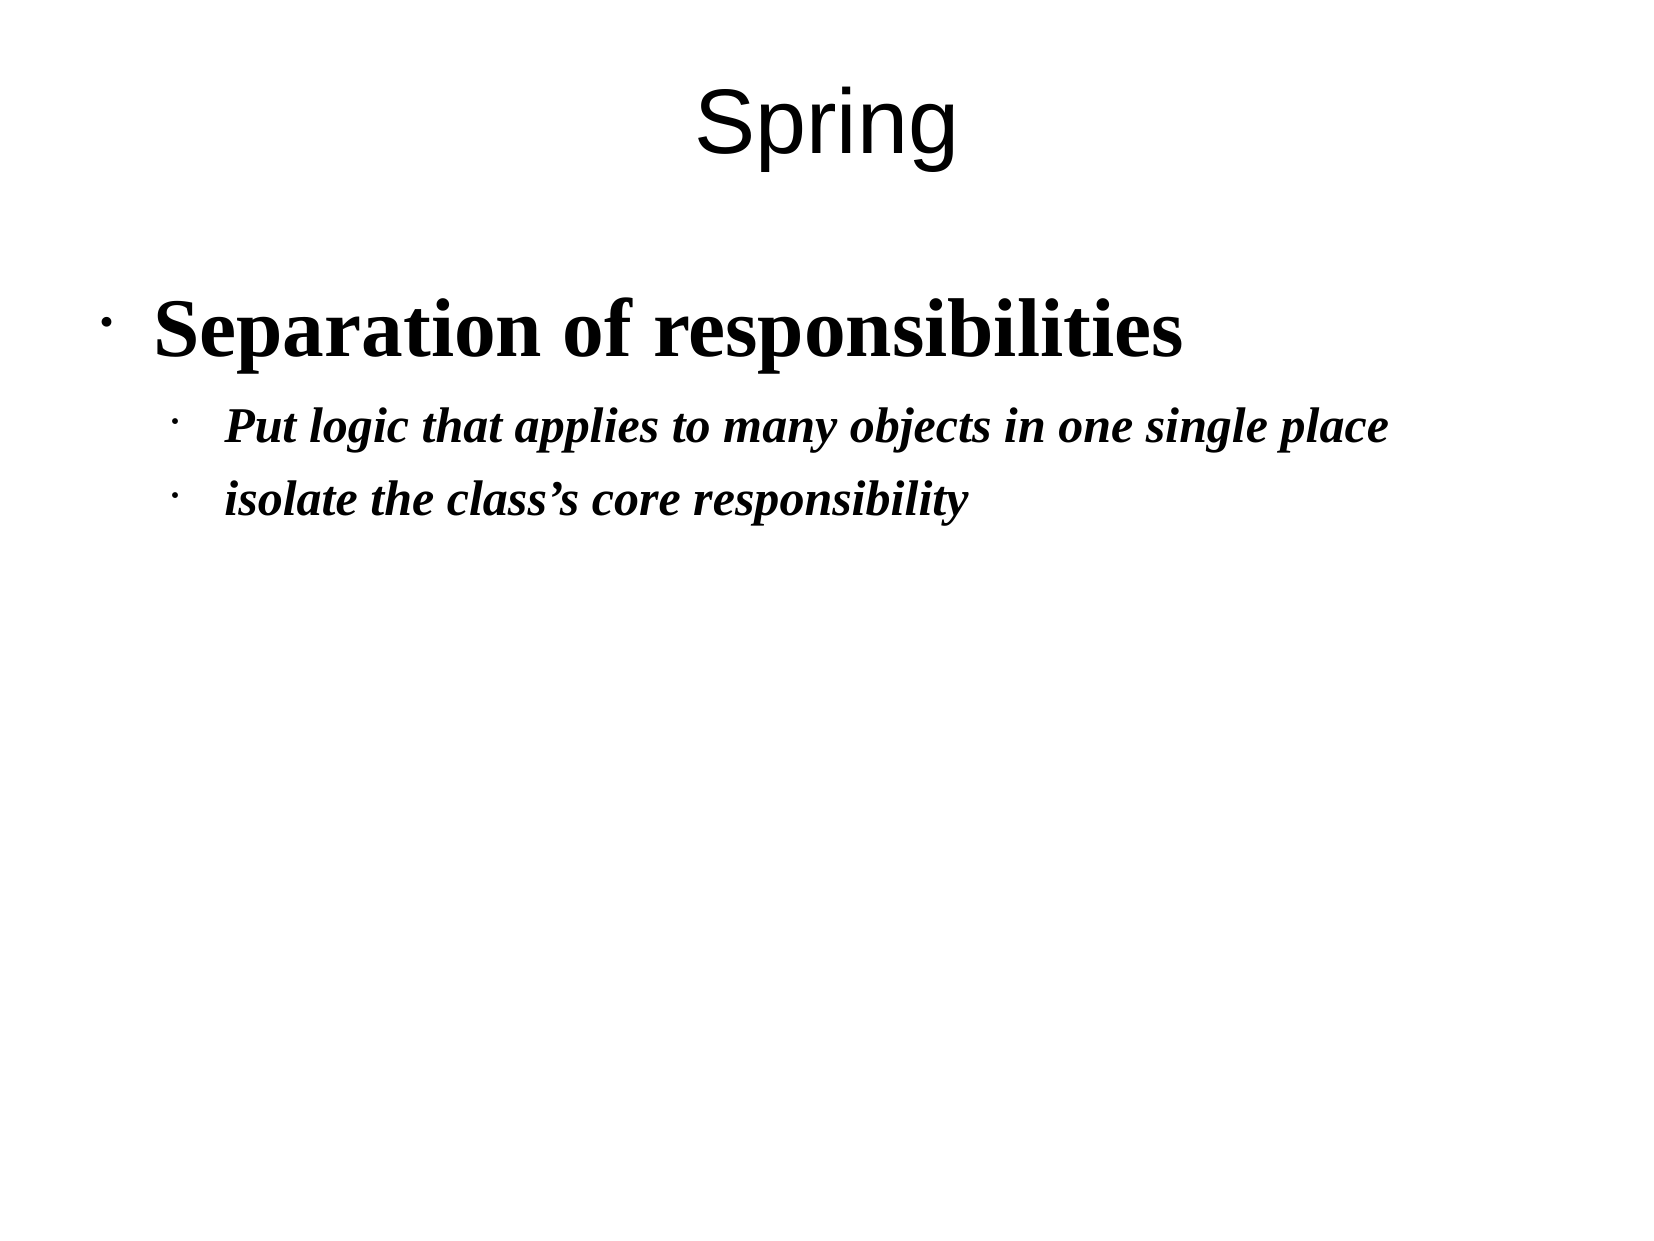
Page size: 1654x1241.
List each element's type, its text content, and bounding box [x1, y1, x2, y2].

title Spring [82, 49, 1571, 196]
list Separation of responsibilities Put logic that applies to many objects in one single place isolate the class’s core responsibility [82, 290, 1538, 1010]
